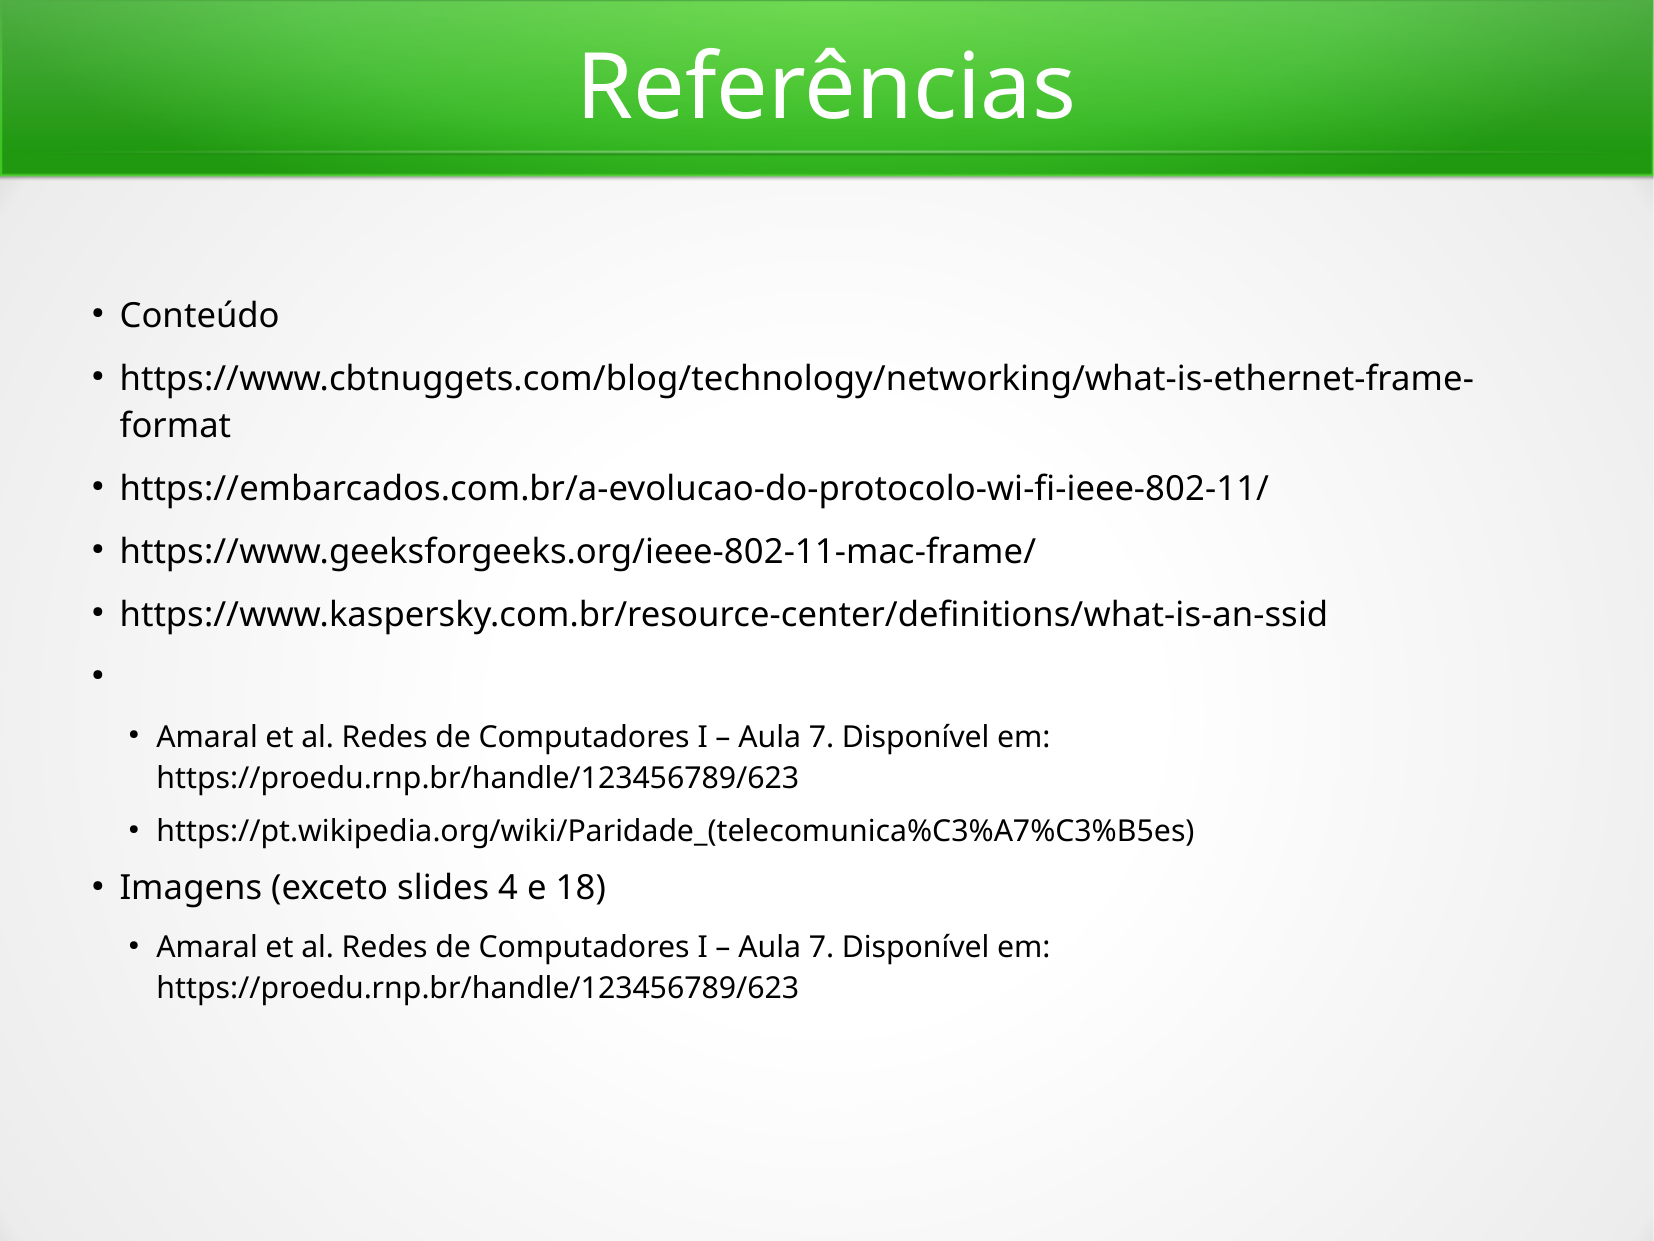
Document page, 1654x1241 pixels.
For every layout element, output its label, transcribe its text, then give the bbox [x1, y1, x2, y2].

list Conteúdo https://www.cbtnuggets.com/blog/technology/networking/what-is-ethernet-frame-format https://embarcados.com.br/a-evolucao-do-protocolo-wi-fi-ieee-802-11/ https://www.geeksforgeeks.org/ieee-802-11-mac-frame/ https://www.kaspersky.com.br/resource-center/definitions/what-is-an-ssid Amaral et al. Redes de Computadores I – Aula 7. Disponível em: https://proedu.rnp.br/handle/123456789/623 https://pt.wikipedia.org/wiki/Paridade_(telecomunica%C3%A7%C3%B5es) Imagens (exceto slides 4 e 18) Amaral et al. Redes de Computadores I – Aula 7. Disponível em: https://proedu.rnp.br/handle/123456789/623 [82, 290, 1571, 1010]
title Referências [82, 11, 1571, 154]
picture [0, 0, 1654, 1241]
